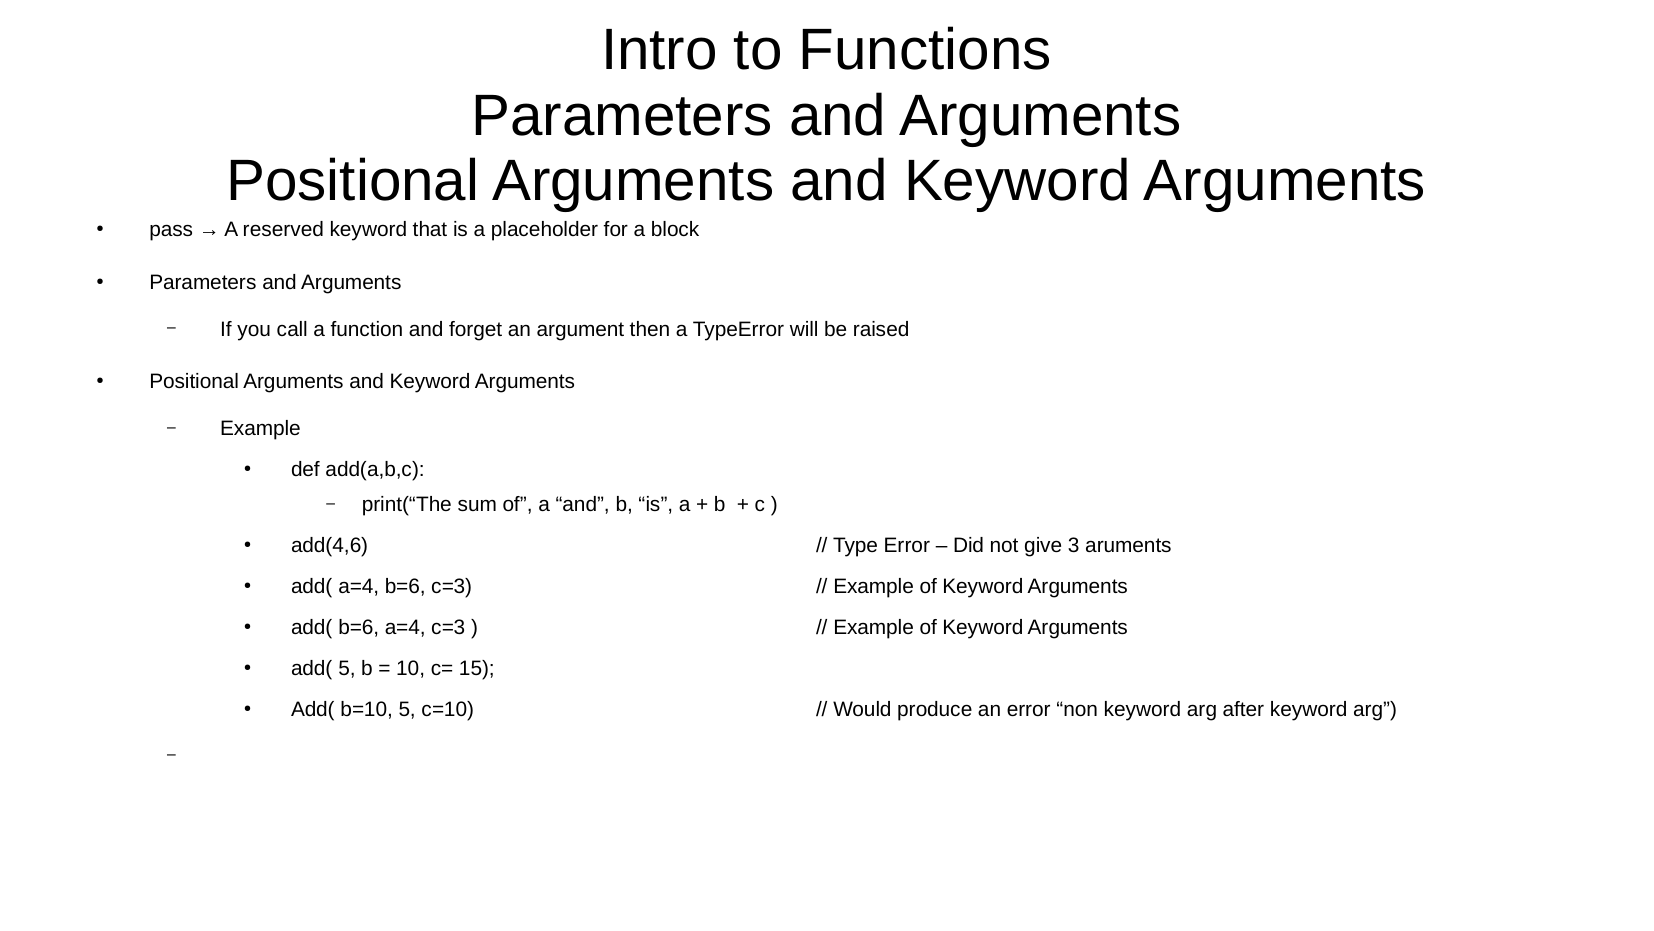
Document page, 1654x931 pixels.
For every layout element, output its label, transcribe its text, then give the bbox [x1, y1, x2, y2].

list pass → A reserved keyword that is a placeholder for a block Parameters and Arguments If you call a function and forget an argument then a TypeError will be raised Positional Arguments and Keyword Arguments Example def add(a,b,c): print(“The sum of”, a “and”, b, “is”, a + b + c ) add(4,6) // Type Error – Did not give 3 aruments add( a=4, b=6, c=3) // Example of Keyword Arguments add( b=6, a=4, c=3 ) // Example of Keyword Arguments add( 5, b = 10, c= 15); Add( b=10, 5, c=10) // Would produce an error “non keyword arg after keyword arg”) [78, 217, 1571, 916]
title Intro to Functions Parameters and Arguments Positional Arguments and Keyword Arguments [82, 17, 1571, 213]
